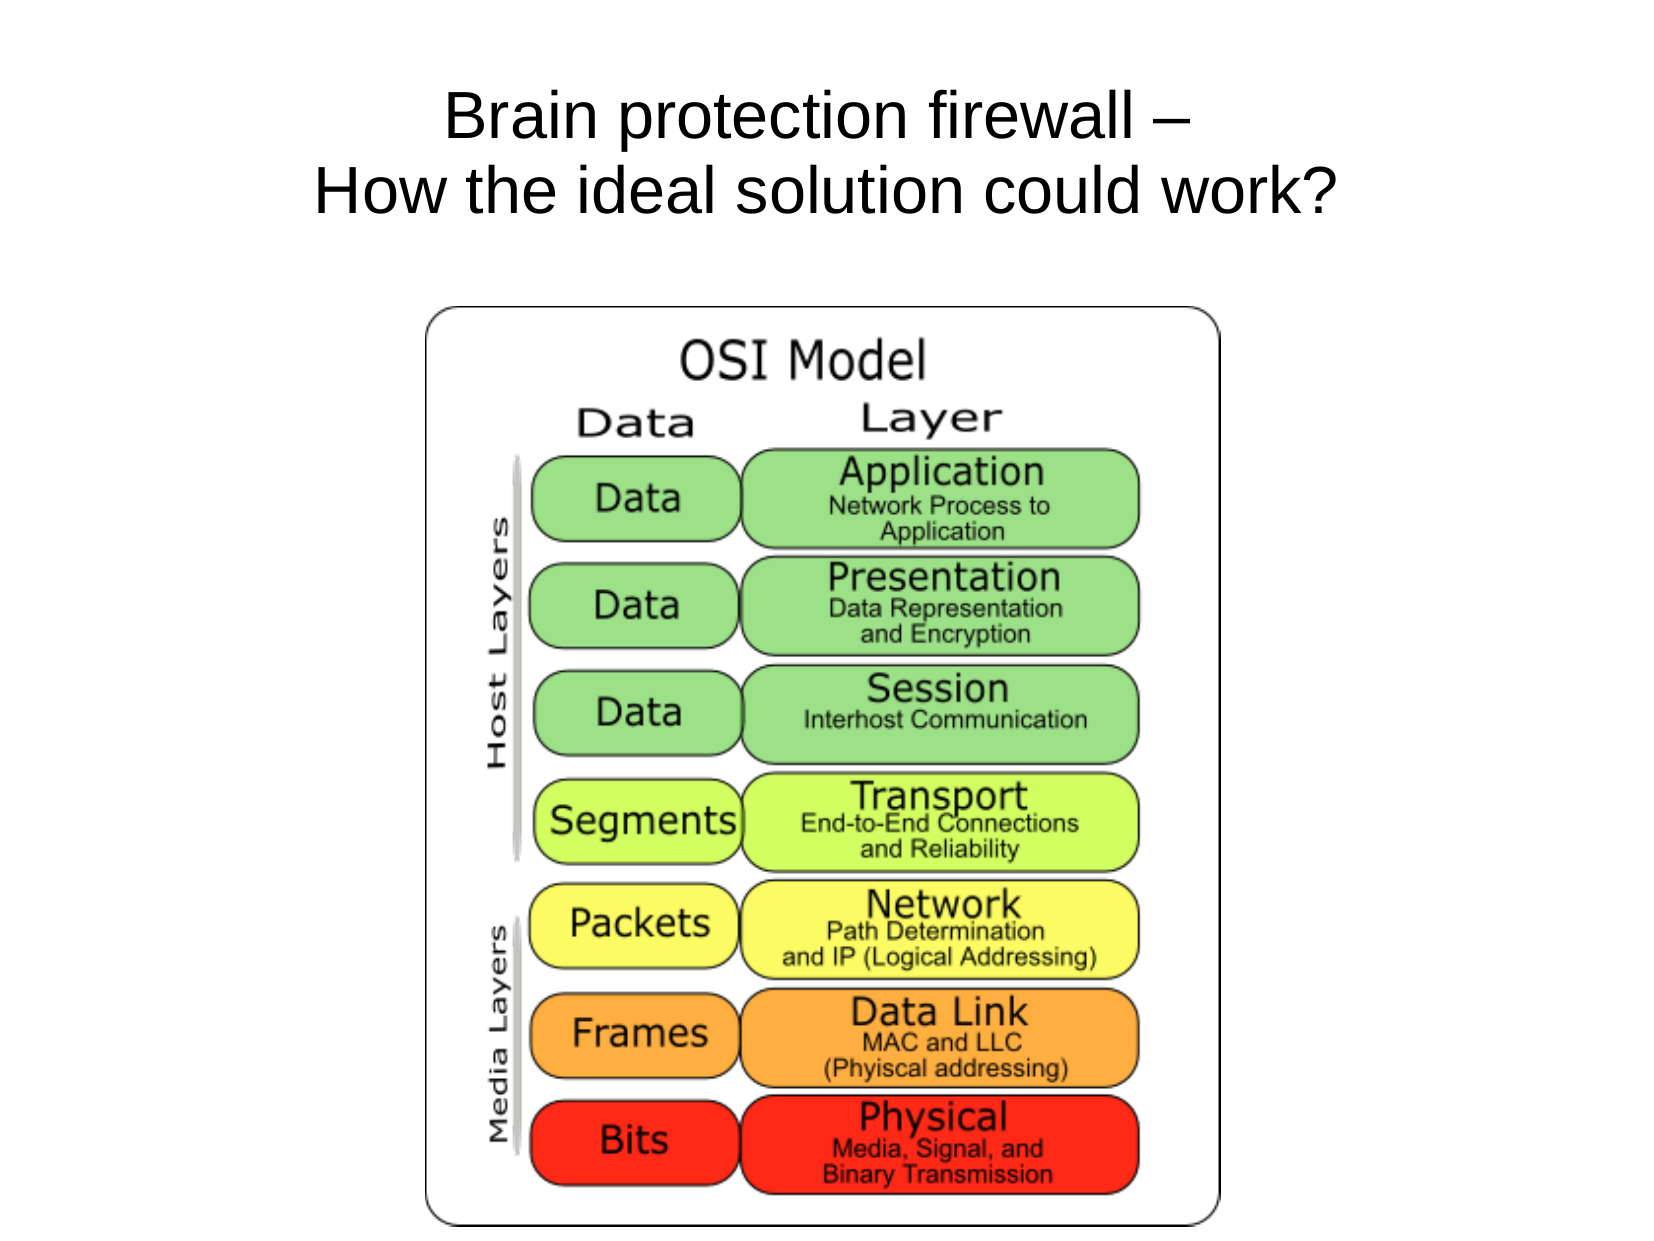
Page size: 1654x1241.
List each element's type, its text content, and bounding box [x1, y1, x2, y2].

picture [425, 306, 1221, 1227]
title Brain protection firewall – How the ideal solution could work? [82, 49, 1571, 257]
